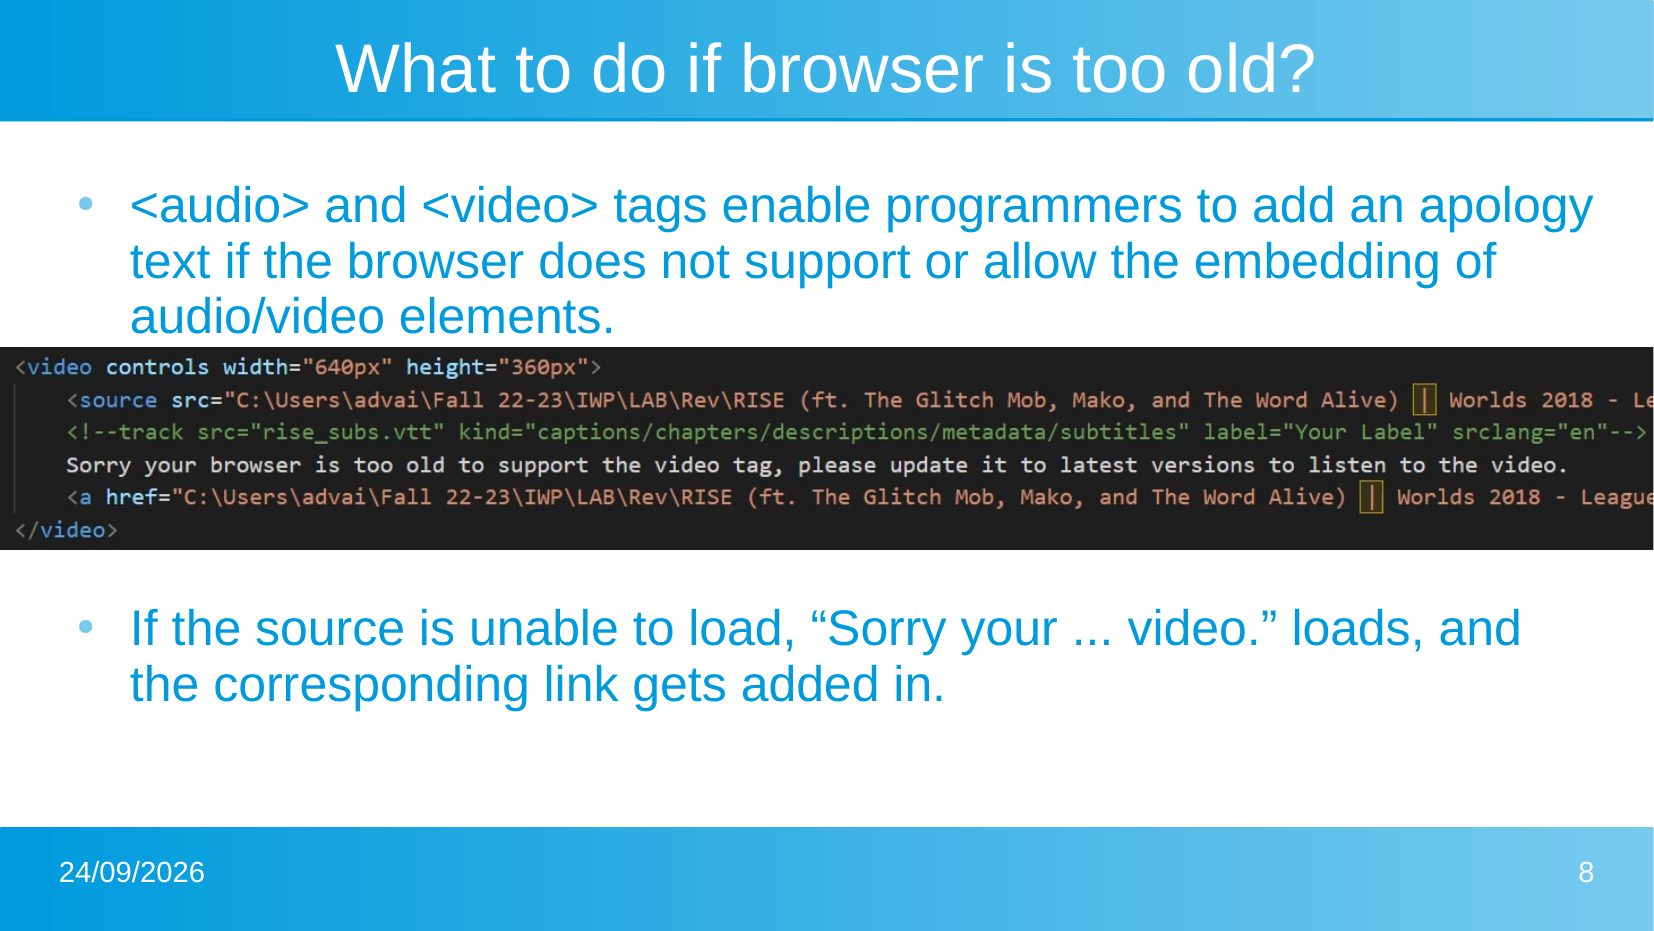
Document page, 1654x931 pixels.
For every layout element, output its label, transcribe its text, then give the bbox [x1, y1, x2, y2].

picture [0, 347, 1654, 550]
title What to do if browser is too old? [59, 29, 1595, 108]
list <audio> and <video> tags enable programmers to add an apology text if the browser does not support or allow the embedding of audio/video elements. If the source is unable to load, “Sorry your ... video.” loads, and the corresponding link gets added in. [59, 550, 1595, 768]
list <audio> and <video> tags enable programmers to add an apology text if the browser does not support or allow the embedding of audio/video elements. If the source is unable to load, “Sorry your ... video.” loads, and the corresponding link gets added in. [59, 177, 1595, 347]
